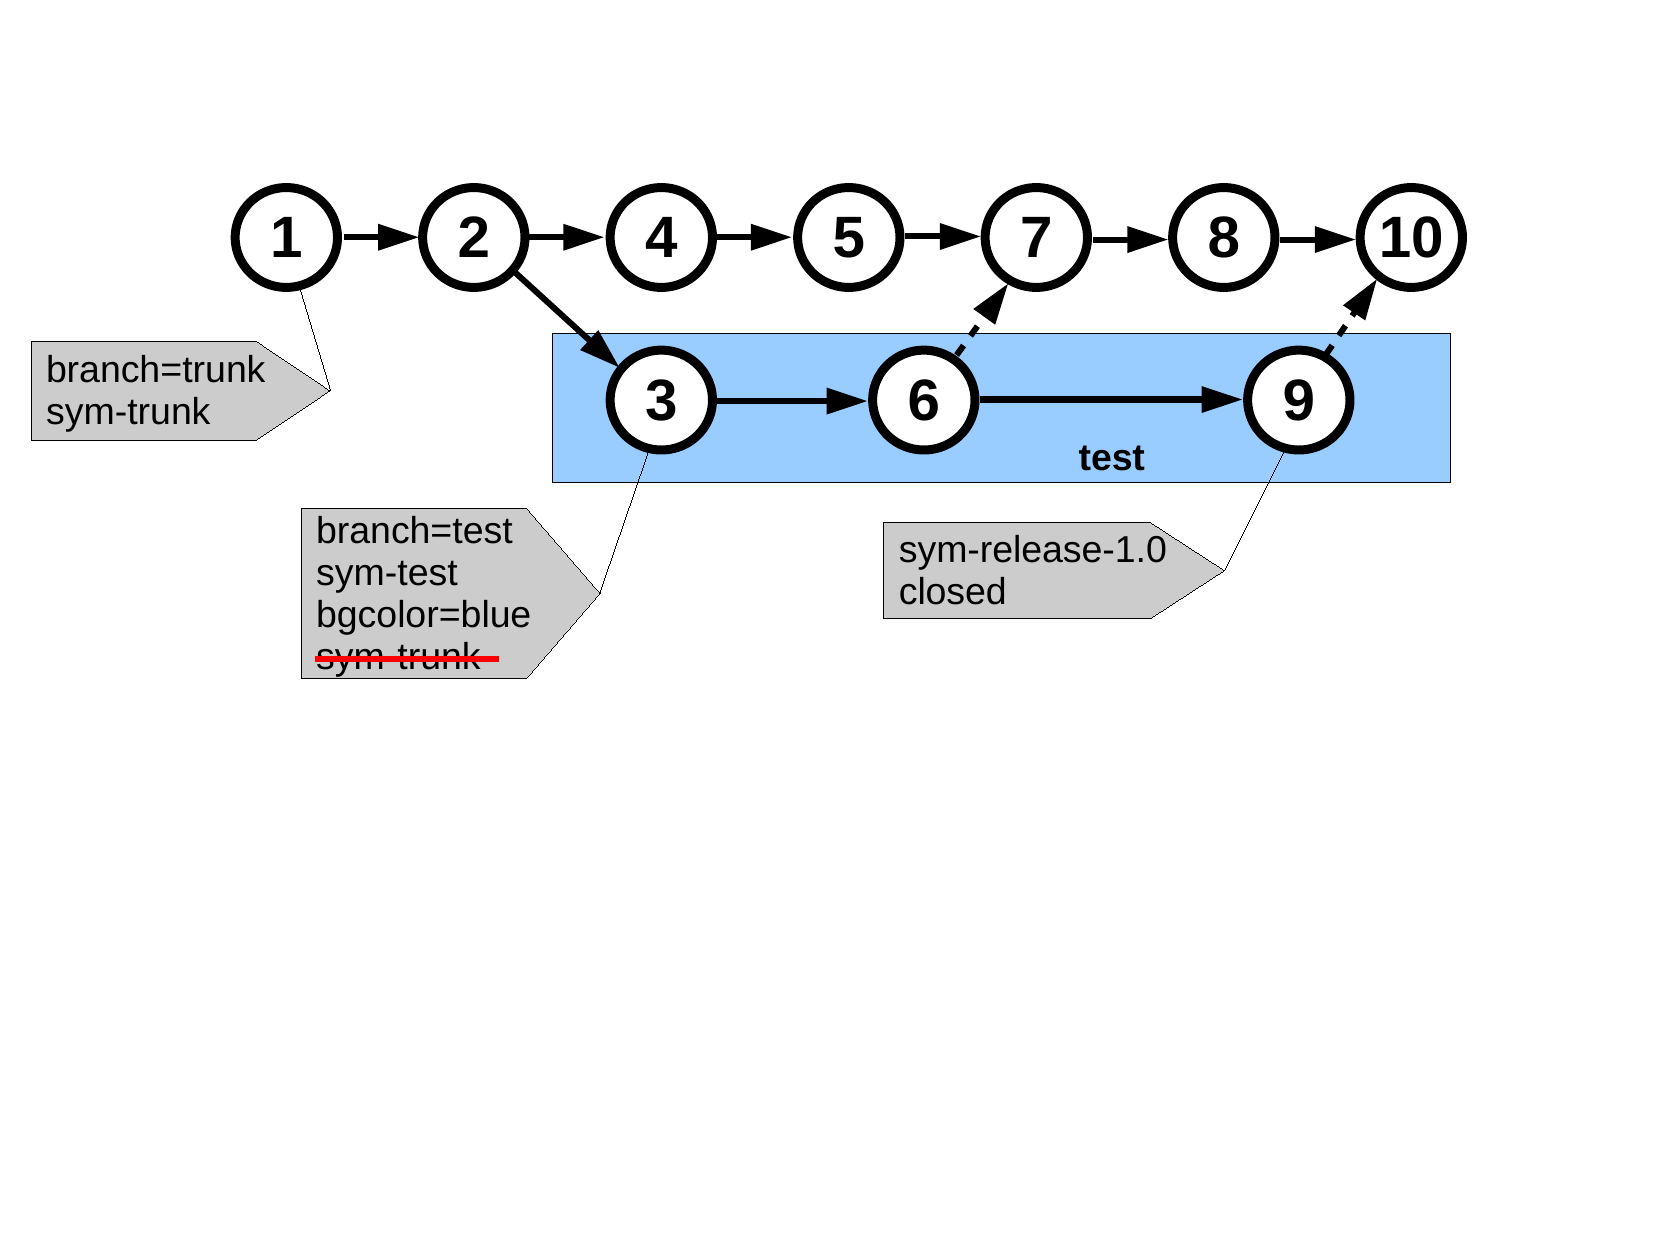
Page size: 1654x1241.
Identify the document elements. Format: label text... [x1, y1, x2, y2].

text_box 7 [985, 187, 1088, 288]
text_box 9 [1247, 350, 1351, 451]
text_box 6 [872, 350, 976, 451]
text_box branch=trunk sym-trunk [31, 341, 330, 441]
text_box 3 [610, 350, 713, 451]
text_box 1 [235, 187, 338, 288]
text_box sym-release-1.0 closed [883, 522, 1224, 619]
text_box 2 [422, 187, 526, 288]
text_box test [1063, 428, 1160, 486]
text_box branch=test sym-test bgcolor=blue sym-trunk [301, 508, 601, 679]
text_box [552, 333, 1451, 483]
text_box 10 [1360, 187, 1463, 288]
text_box 5 [797, 187, 901, 288]
text_box 8 [1172, 187, 1276, 288]
text_box 4 [610, 187, 713, 288]
